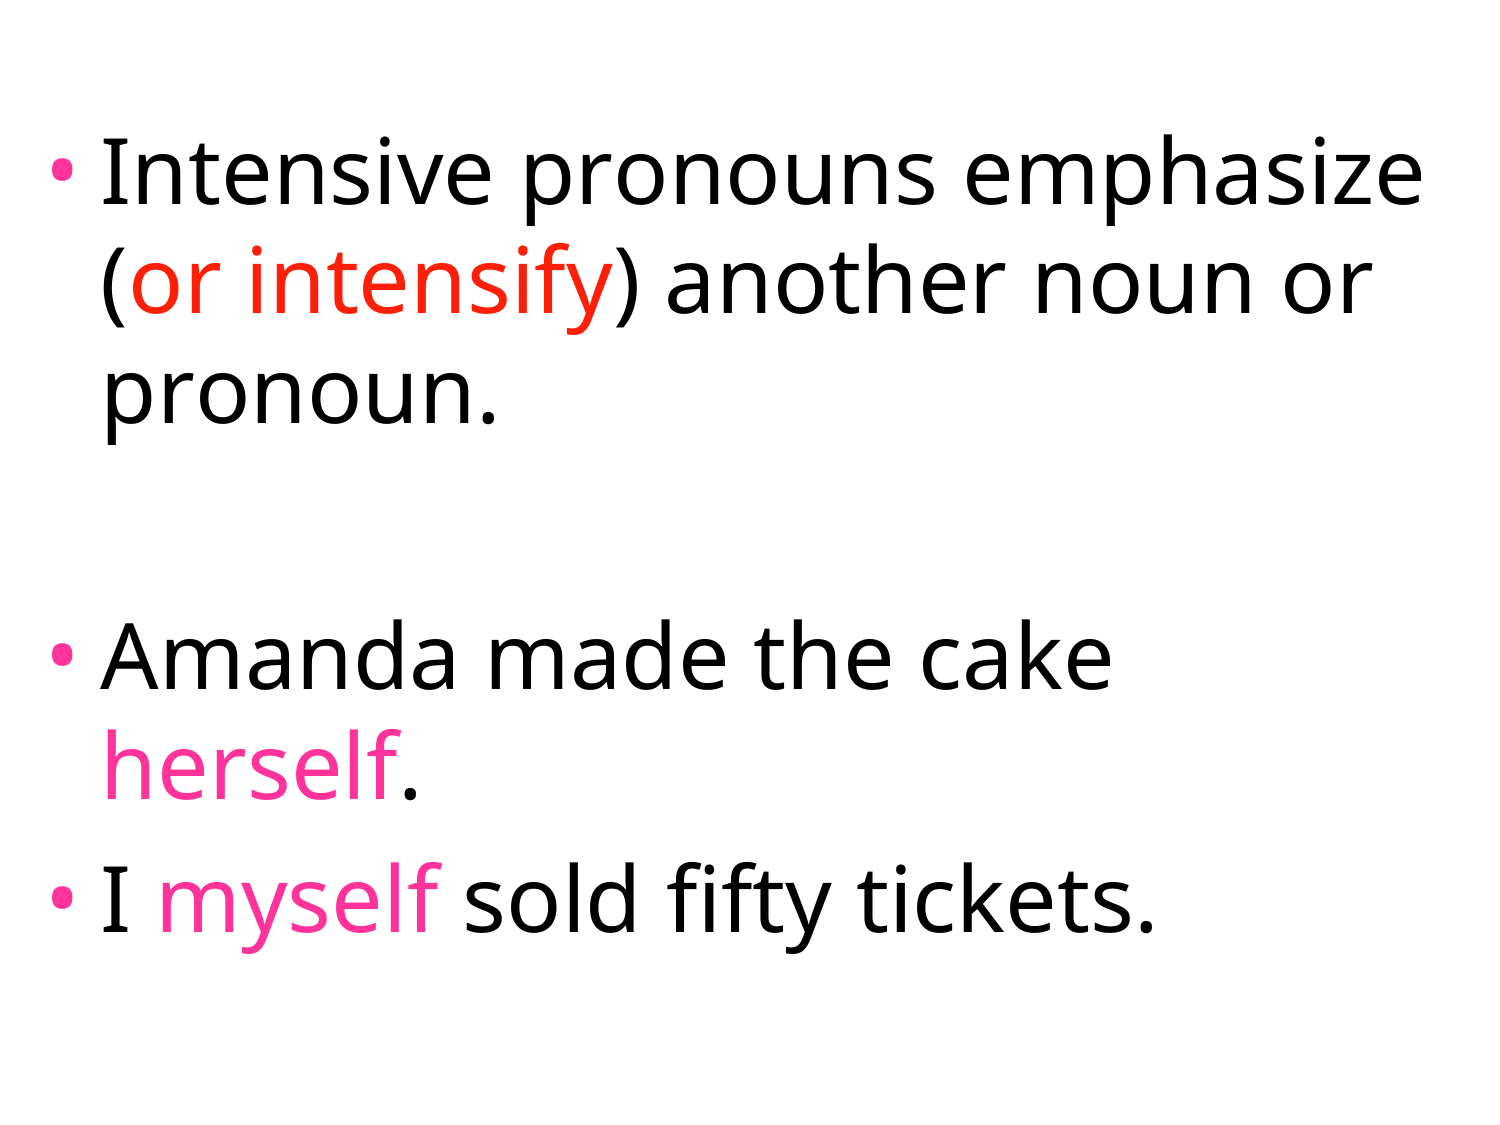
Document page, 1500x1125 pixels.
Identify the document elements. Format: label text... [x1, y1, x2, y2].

text_box Intensive pronouns emphasize (or intensify) another noun or pronoun. Amanda made the cake herself. I myself sold fifty tickets. [29, 104, 1463, 1088]
